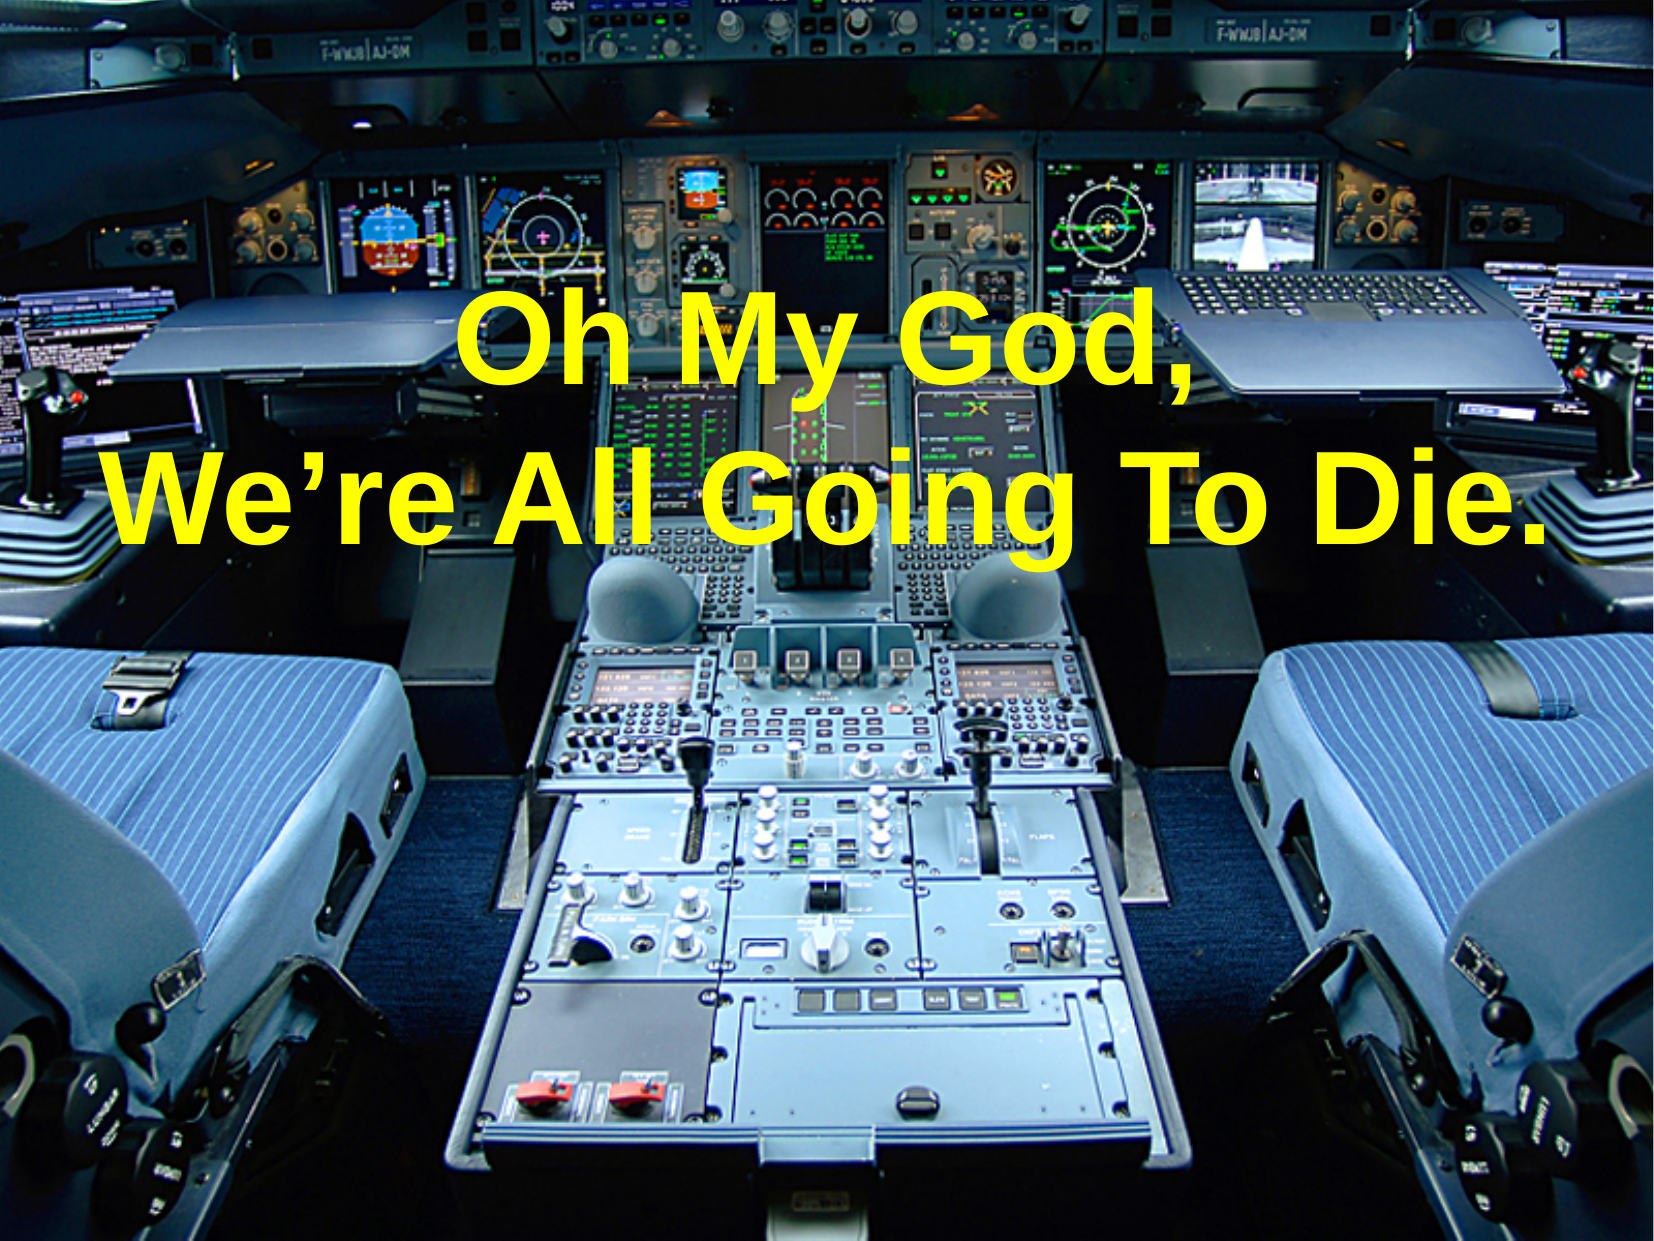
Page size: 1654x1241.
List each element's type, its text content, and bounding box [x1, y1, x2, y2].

text_box Oh My God, We’re All Going To Die. [98, 251, 1554, 572]
text_box Oh My God, We’re All Going To Die. [1025, 485, 1054, 531]
picture [0, 0, 1654, 1241]
